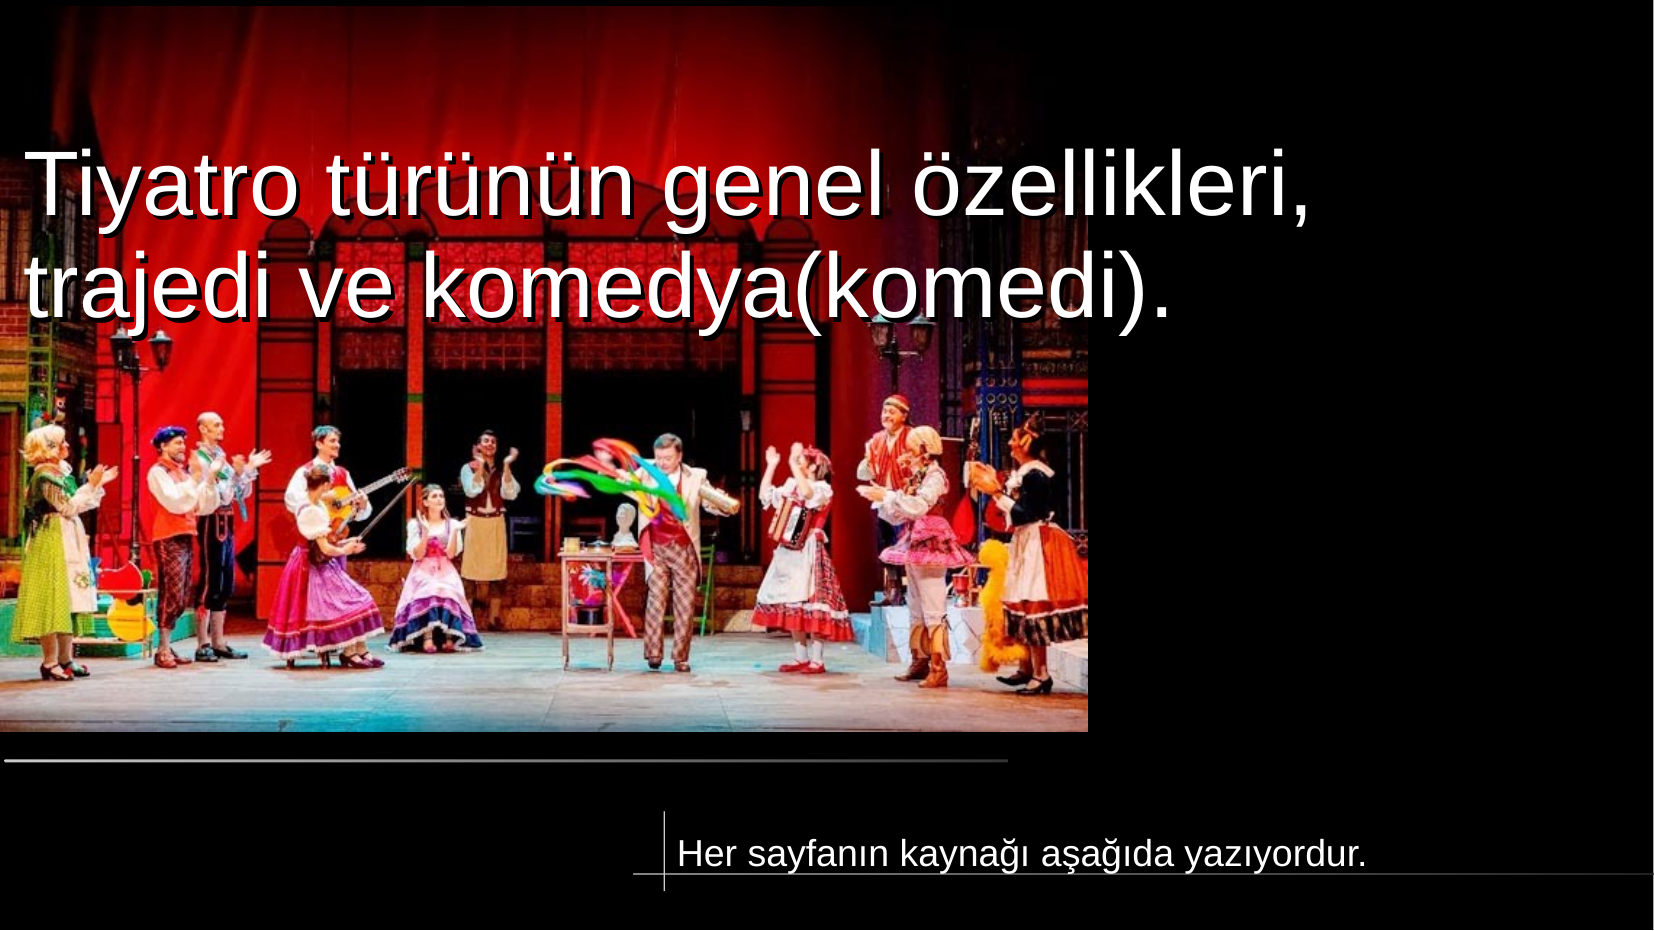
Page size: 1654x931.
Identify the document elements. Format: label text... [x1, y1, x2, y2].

title Tiyatro türünün genel özellikleri, trajedi ve komedya(komedi). [23, 132, 1501, 338]
text_box Her sayfanın kaynağı aşağıda yazıyordur. [662, 825, 1654, 863]
picture [0, 6, 1088, 732]
